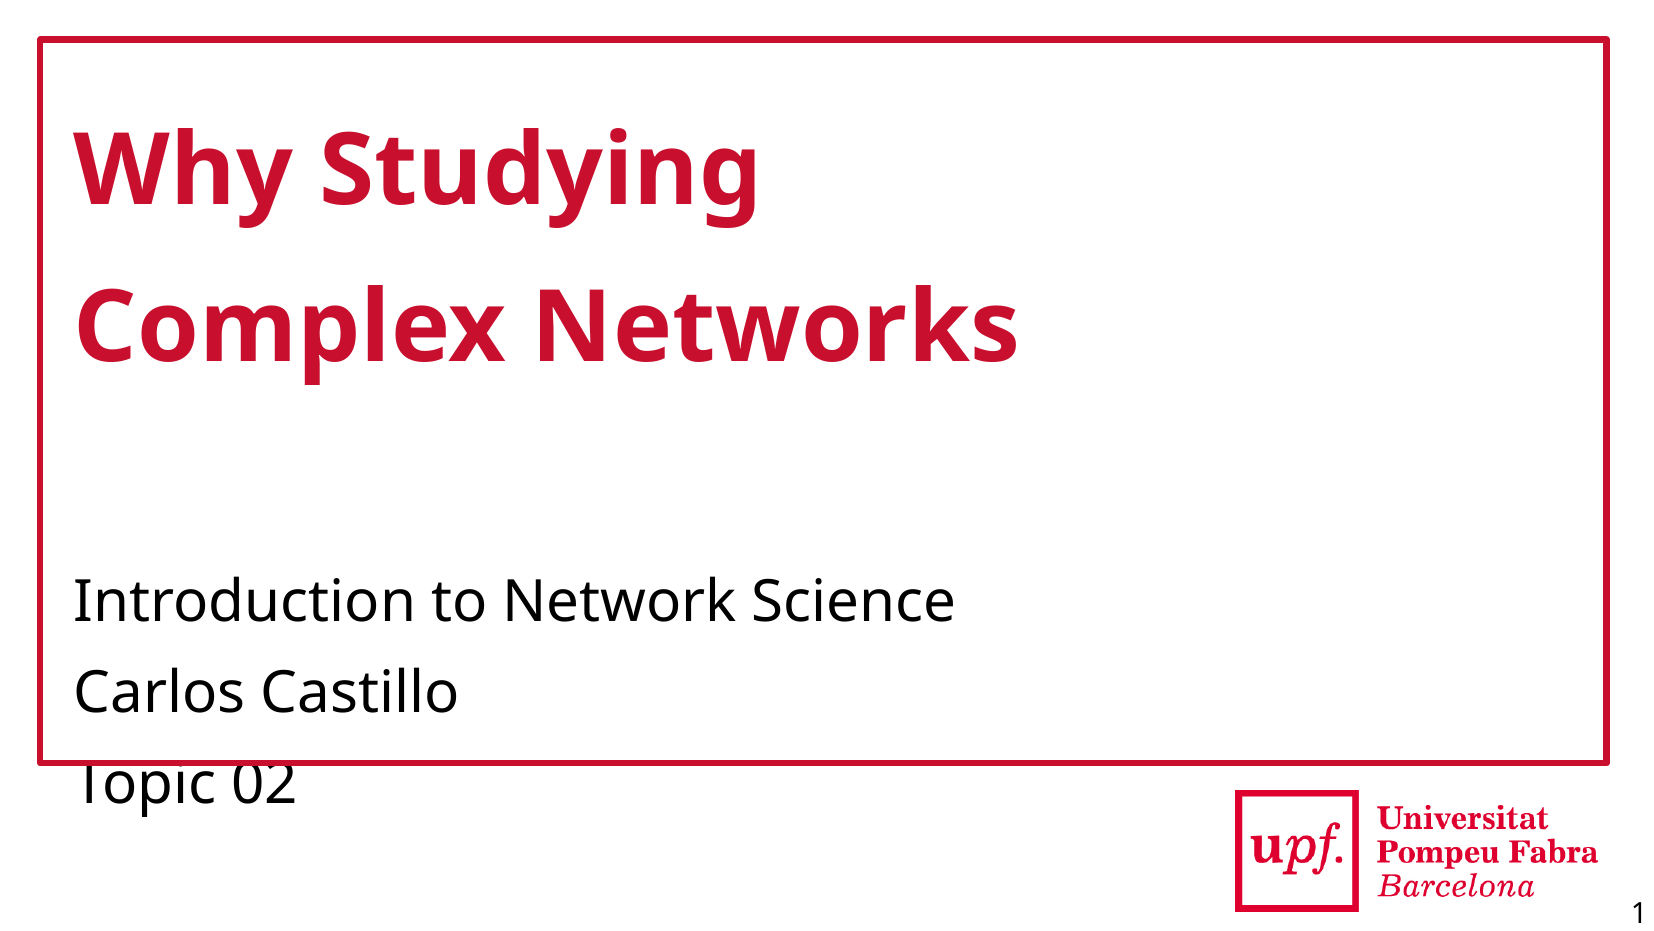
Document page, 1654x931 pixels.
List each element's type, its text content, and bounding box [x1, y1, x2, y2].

chart [770, 589, 889, 649]
picture [1229, 785, 1604, 916]
text_box Why Studying Complex Networks Introduction to Network Science Carlos Castillo Topic 02 [73, 77, 1562, 730]
